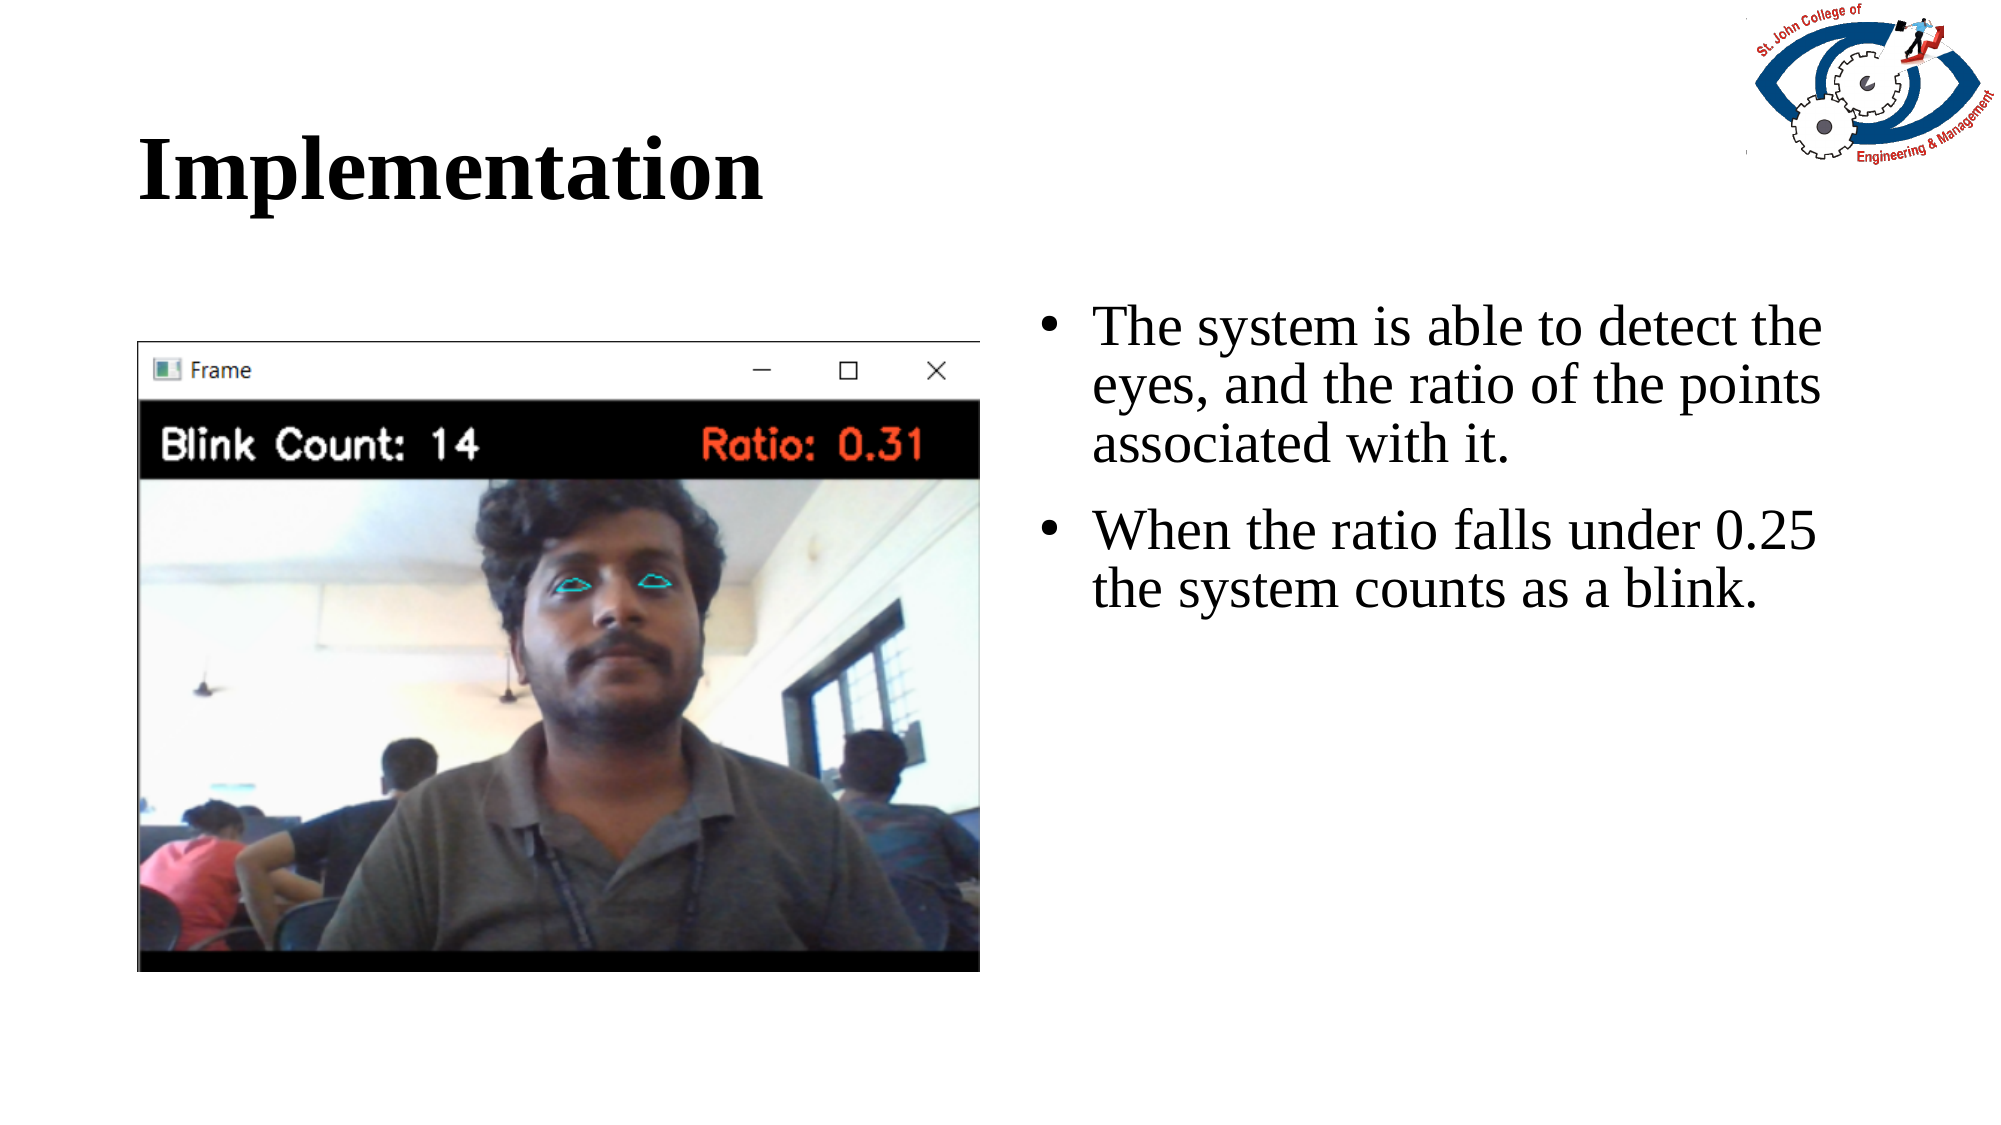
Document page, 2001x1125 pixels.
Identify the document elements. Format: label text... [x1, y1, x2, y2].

picture [137, 341, 980, 972]
list The system is able to detect the eyes, and the ratio of the points associated with it. When the ratio falls under 0.25 the system counts as a blink. [1021, 299, 1864, 1014]
title Implementation [137, 59, 1863, 278]
picture [1746, 0, 2000, 168]
